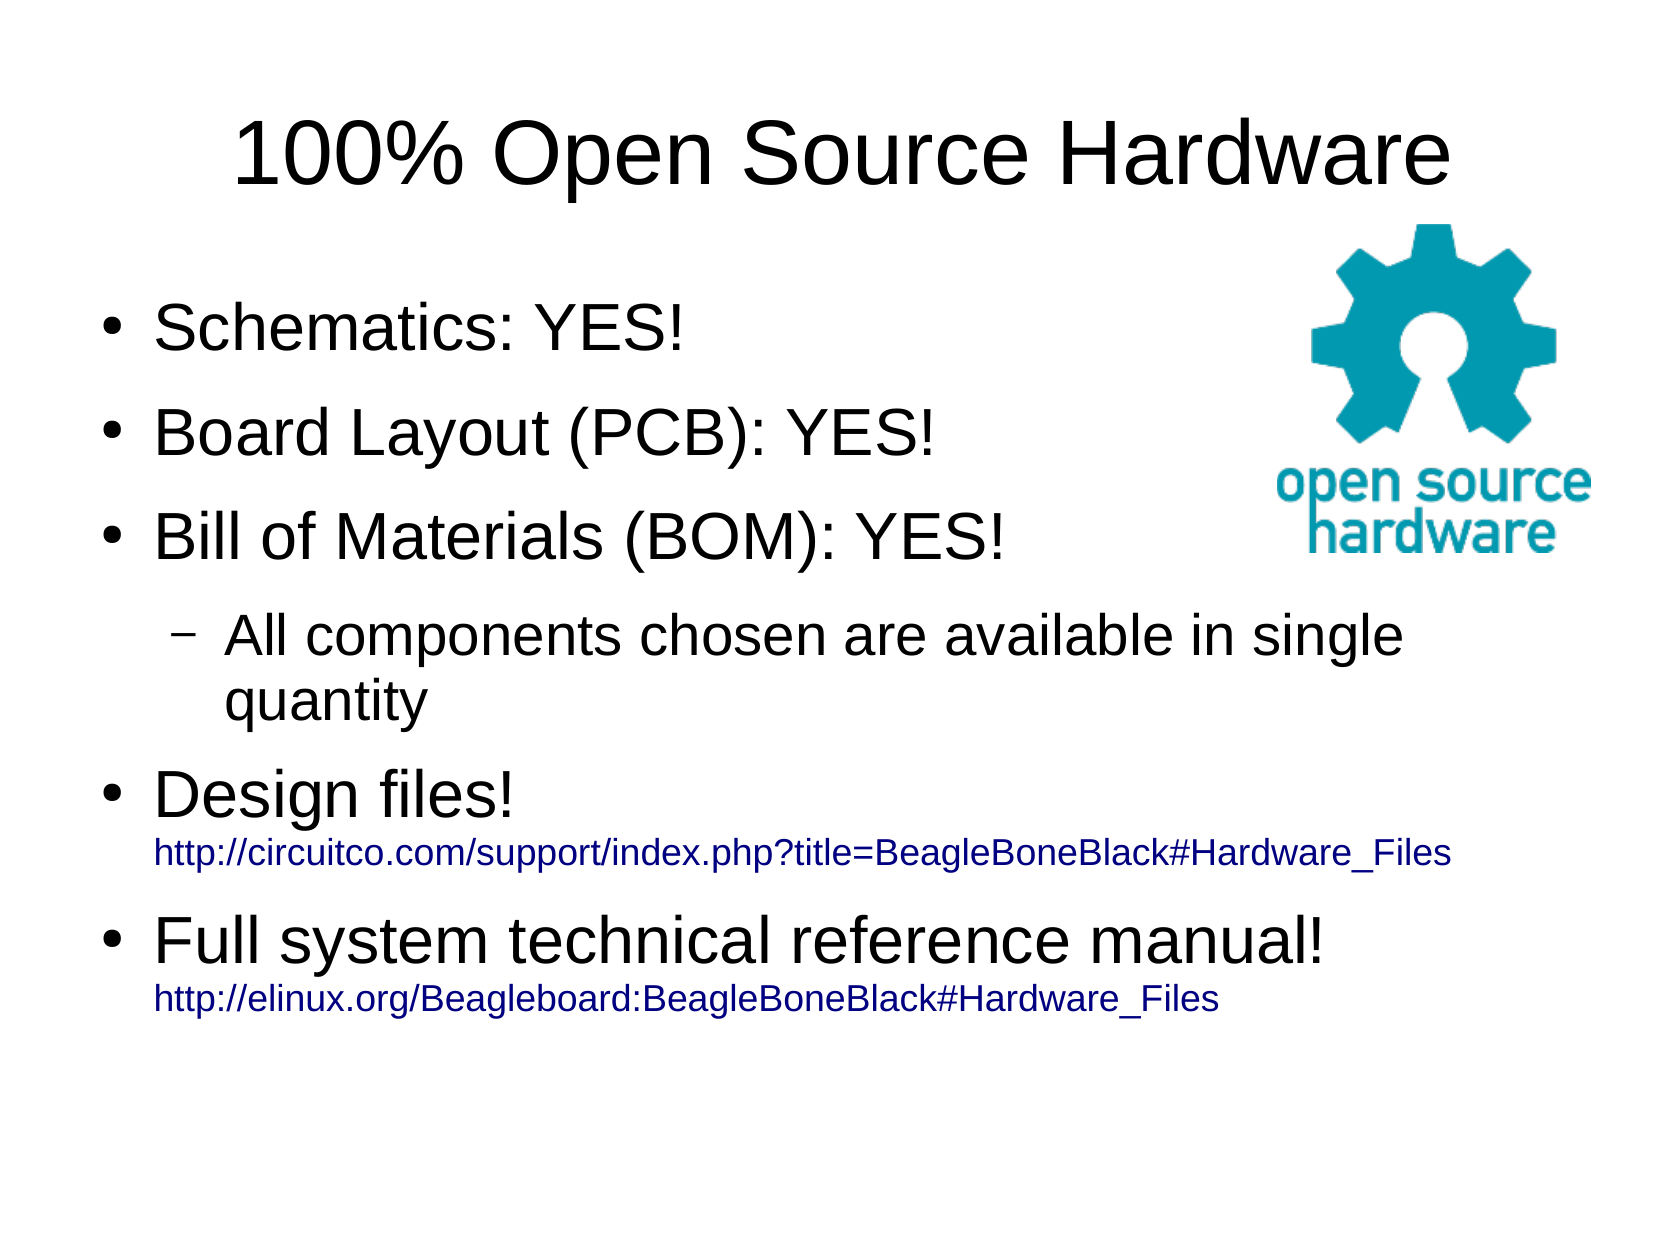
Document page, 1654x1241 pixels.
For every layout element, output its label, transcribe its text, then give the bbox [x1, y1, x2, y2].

title 100% Open Source Hardware [82, 49, 1571, 257]
picture [1277, 224, 1591, 554]
list Schematics: YES! Board Layout (PCB): YES! Bill of Materials (BOM): YES! All components chosen are available in single quantity Design files! http://circuitco.com/support/index.php?title=BeagleBoneBlack#Hardware_Files Full system technical reference manual! http://elinux.org/Beagleboard:BeagleBoneBlack#Hardware_Files [82, 290, 1538, 1186]
